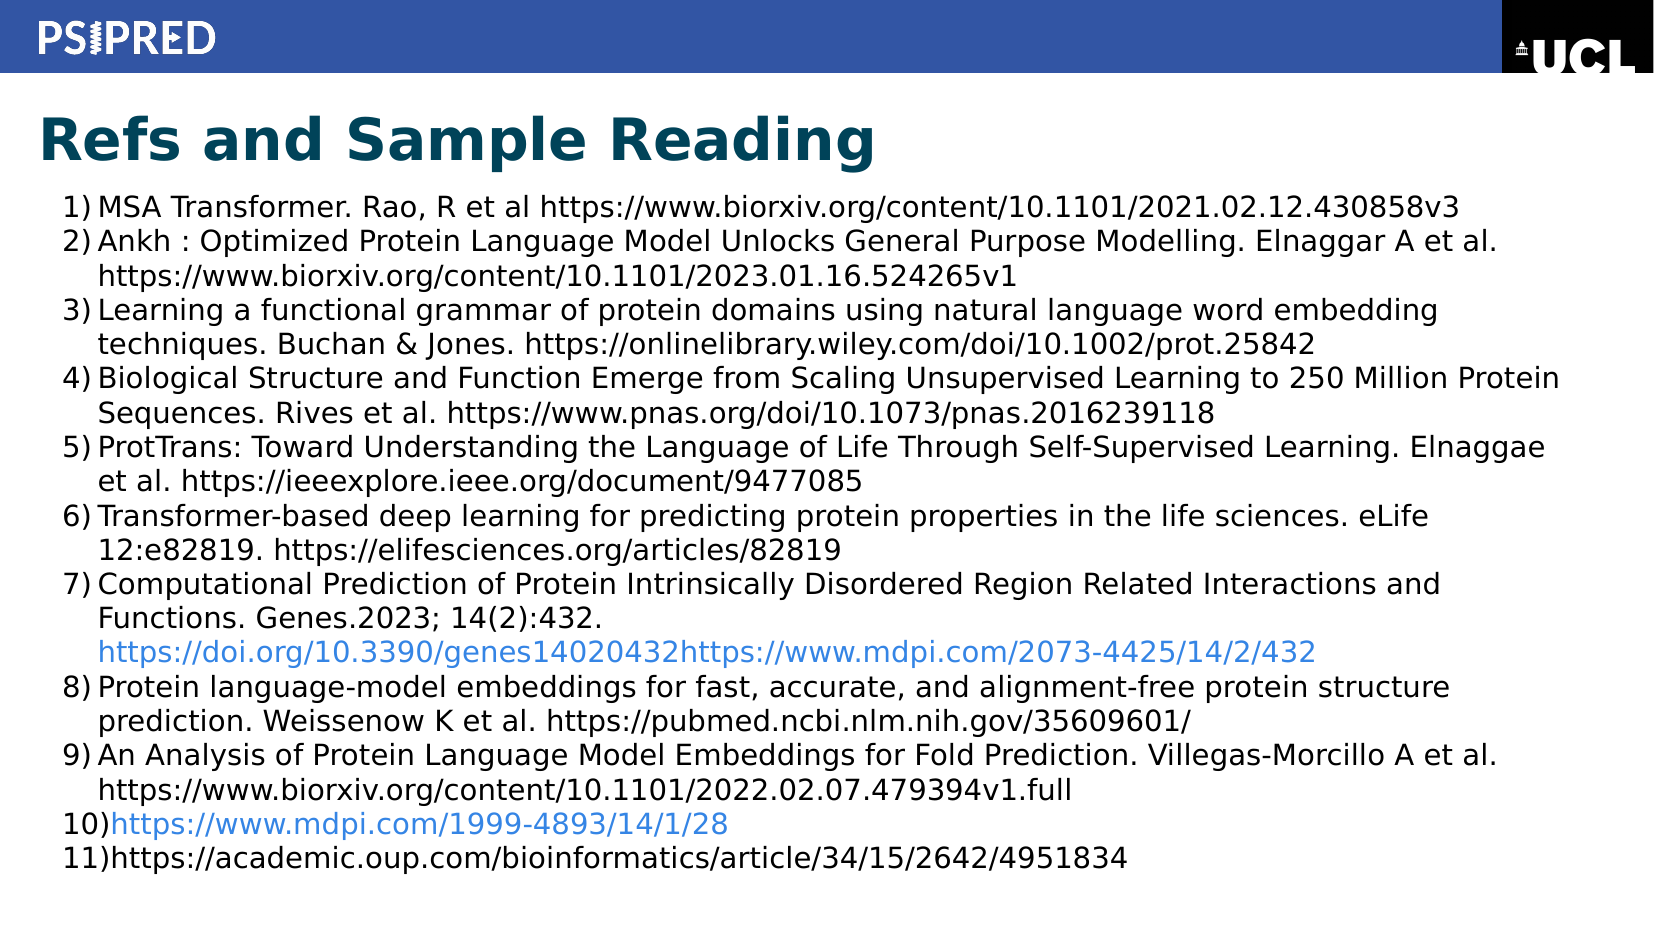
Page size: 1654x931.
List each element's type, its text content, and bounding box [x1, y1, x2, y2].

text_box MSA Transformer. Rao, R et al https://www.biorxiv.org/content/10.1101/2021.02.12.430858v3 Ankh : Optimized Protein Language Model Unlocks General Purpose Modelling. Elnaggar A et al. https://www.biorxiv.org/content/10.1101/2023.01.16.524265v1 Learning a functional grammar of protein domains using natural language word embedding techniques. Buchan & Jones. https://onlinelibrary.wiley.com/doi/10.1002/prot.25842 Biological Structure and Function Emerge from Scaling Unsupervised Learning to 250 Million Protein Sequences. Rives et al. https://www.pnas.org/doi/10.1073/pnas.2016239118 ProtTrans: Toward Understanding the Language of Life Through Self-Supervised Learning. Elnaggae et al. https://ieeexplore.ieee.org/document/9477085 Transformer-based deep learning for predicting protein properties in the life sciences. eLife 12:e82819. https://elifesciences.org/articles/82819 Computational Prediction of Protein Intrinsically Disordered Region Related Interactions and Functions. Genes.2023; 14(2):432. https://doi.org/10.3390/genes14020432https://www.mdpi.com/2073-4425/14/2/432 Protein language-model embeddings for fast, accurate, and alignment-free protein structure prediction. Weissenow K et al. https://pubmed.ncbi.nlm.nih.gov/35609601/ An Analysis of Protein Language Model Embeddings for Fold Prediction. Villegas-Morcillo A et al. https://www.biorxiv.org/content/10.1101/2022.02.07.479394v1.full https://www.mdpi.com/1999-4893/14/1/28 https://academic.oup.com/bioinformatics/article/34/15/2642/4951834 [47, 183, 1595, 931]
picture [30, 14, 224, 61]
picture [1502, 0, 1654, 73]
title Refs and Sample Reading [23, 94, 1619, 281]
